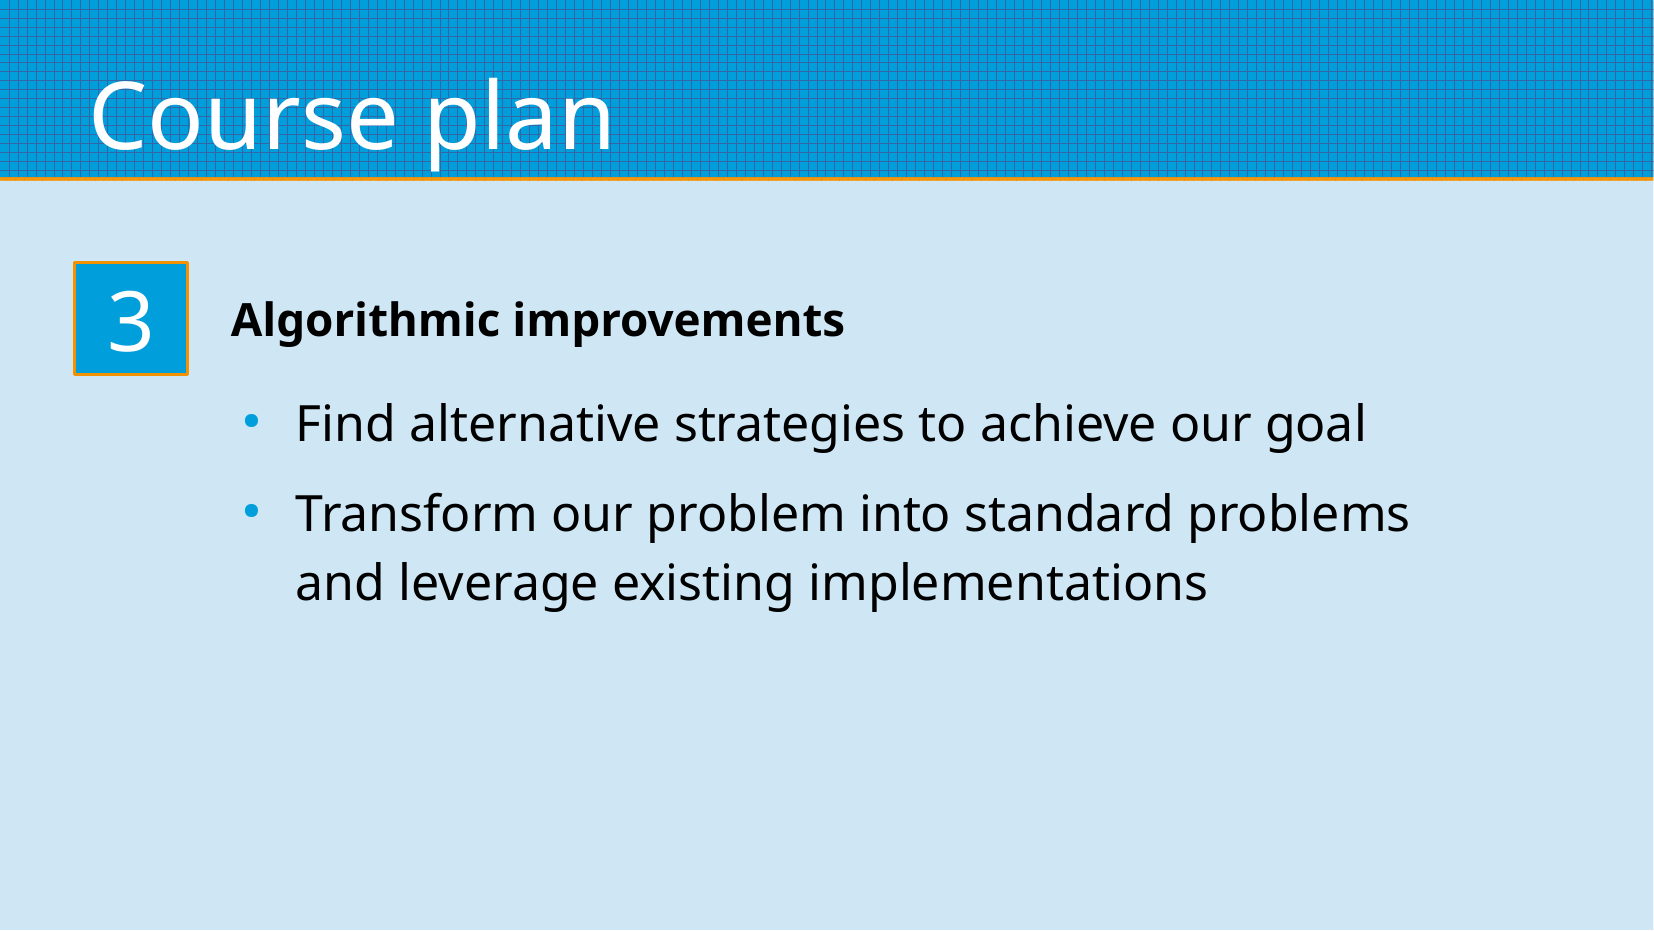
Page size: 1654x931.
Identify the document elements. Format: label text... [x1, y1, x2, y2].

list Find alternative strategies to achieve our goal Transform our problem into standard problems and leverage existing implementations [225, 387, 1463, 788]
text_box Algorithmic improvements [225, 263, 1238, 376]
text_box 3 [74, 262, 188, 375]
title Course plan [88, 14, 1565, 178]
